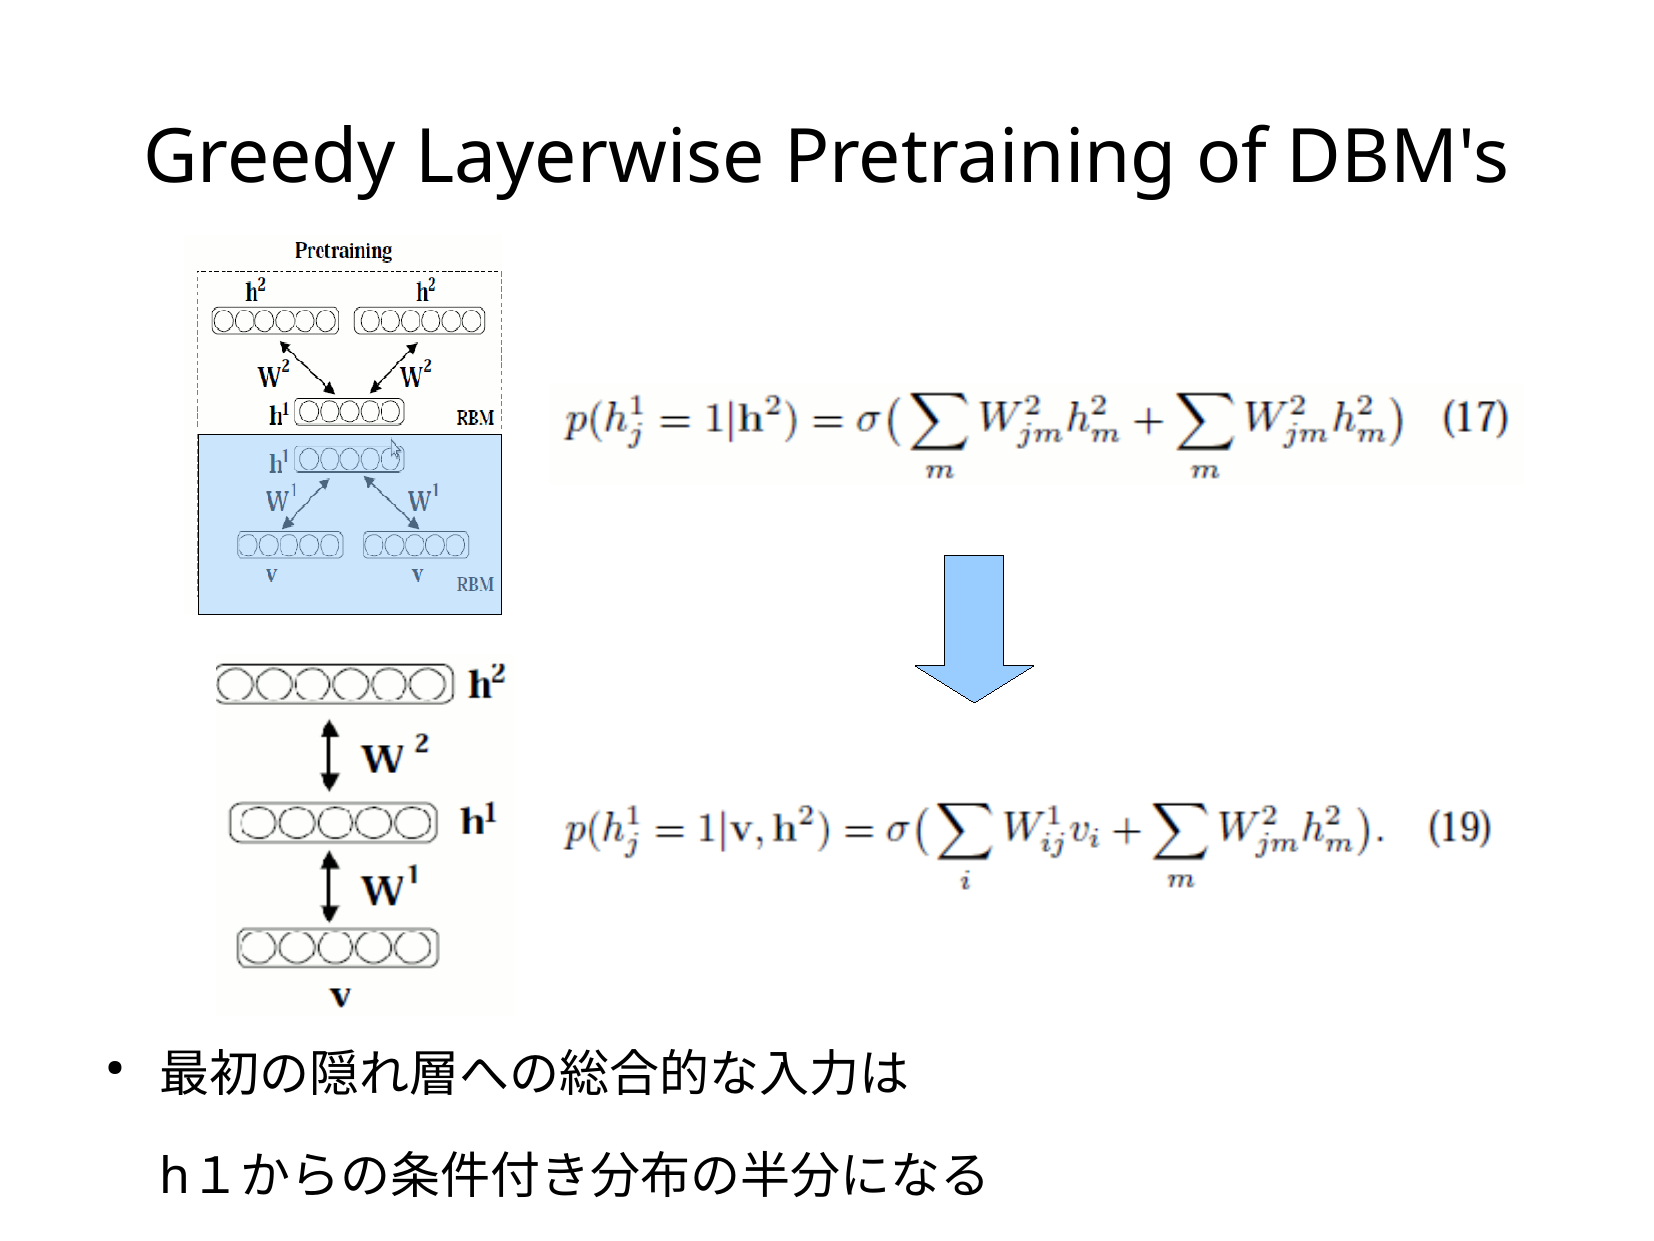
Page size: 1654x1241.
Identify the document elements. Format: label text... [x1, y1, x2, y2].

list 最初の隠れ層への総合的な入力は h１からの条件付き分布の半分になる [88, 1033, 1577, 1211]
title Greedy Layerwise Pretraining of DBM's [82, 56, 1571, 250]
picture [216, 654, 514, 1016]
text_box [198, 434, 502, 615]
picture [549, 383, 1524, 485]
picture [543, 785, 1506, 894]
picture [184, 235, 502, 615]
text_box [915, 555, 1034, 703]
